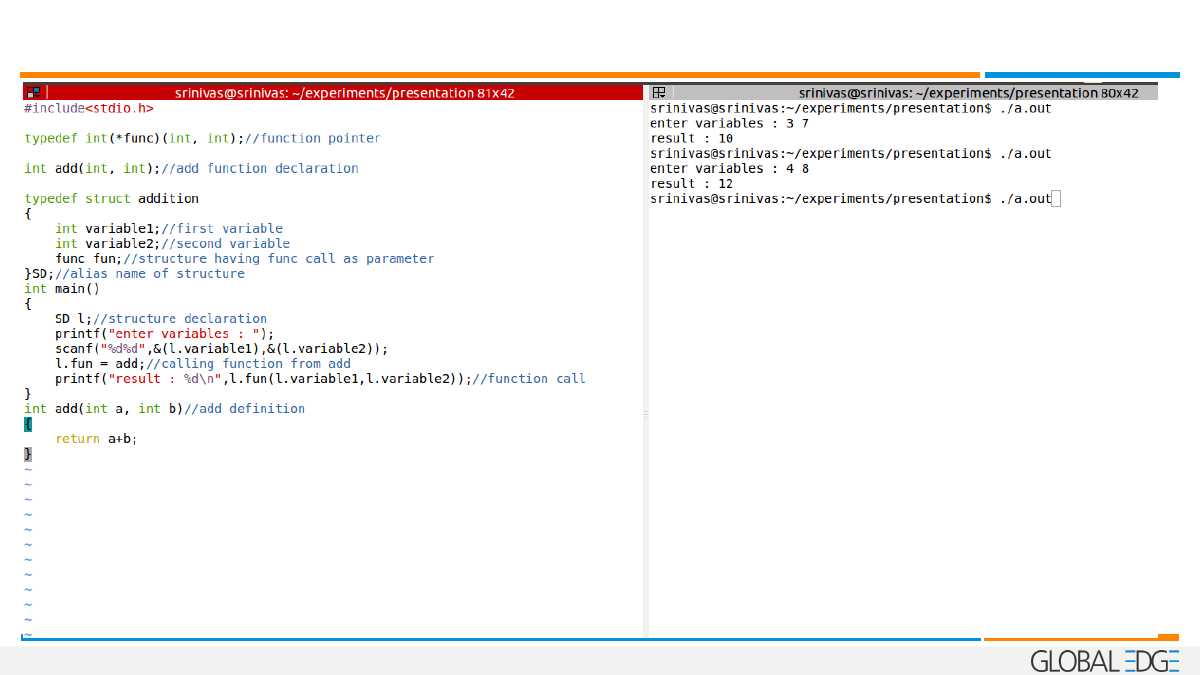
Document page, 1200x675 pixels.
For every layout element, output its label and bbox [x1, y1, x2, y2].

picture [23, 82, 1158, 638]
picture [1031, 650, 1179, 672]
